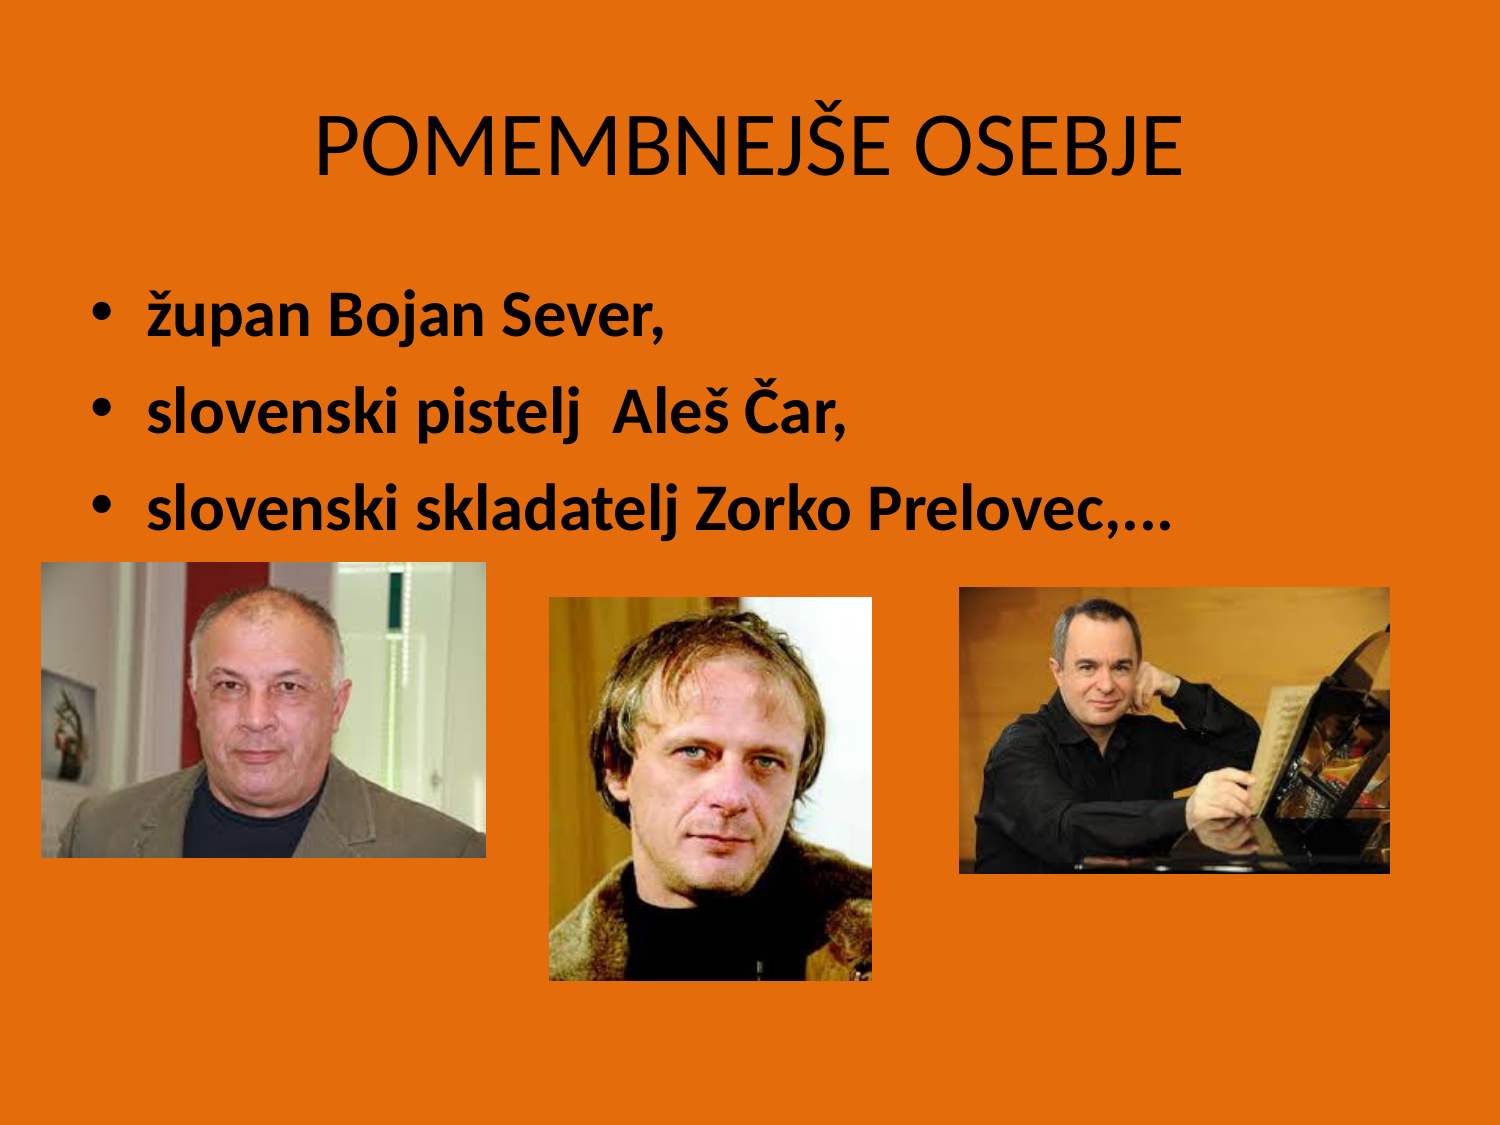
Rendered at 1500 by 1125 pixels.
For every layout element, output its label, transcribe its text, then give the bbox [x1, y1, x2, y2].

picture [549, 597, 872, 981]
list župan Bojan Sever, slovenski pistelj Aleš Čar, slovenski skladatelj Zorko Prelovec,... [75, 262, 1426, 1005]
picture [41, 562, 486, 859]
picture [959, 587, 1390, 874]
title POMEMBNEJŠE OSEBJE [75, 45, 1426, 233]
